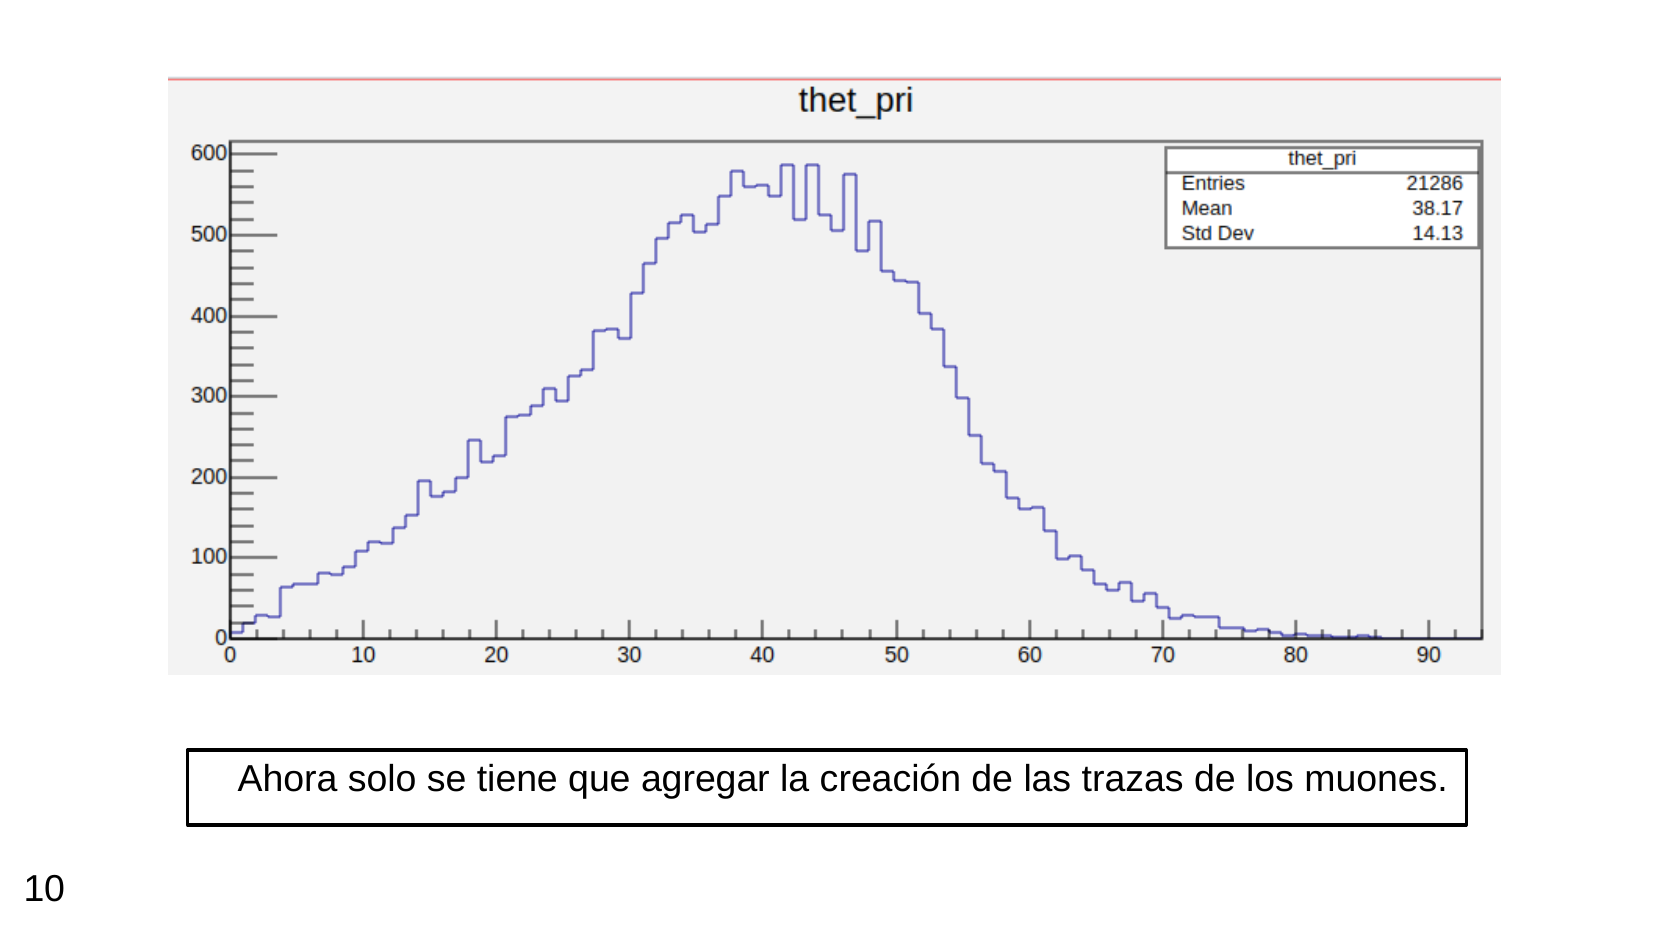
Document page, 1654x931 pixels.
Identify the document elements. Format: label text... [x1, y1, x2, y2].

text_box <number> [8, 860, 638, 931]
picture [168, 76, 1501, 676]
text_box Ahora solo se tiene que agregar la creación de las trazas de los muones. [187, 750, 1467, 826]
